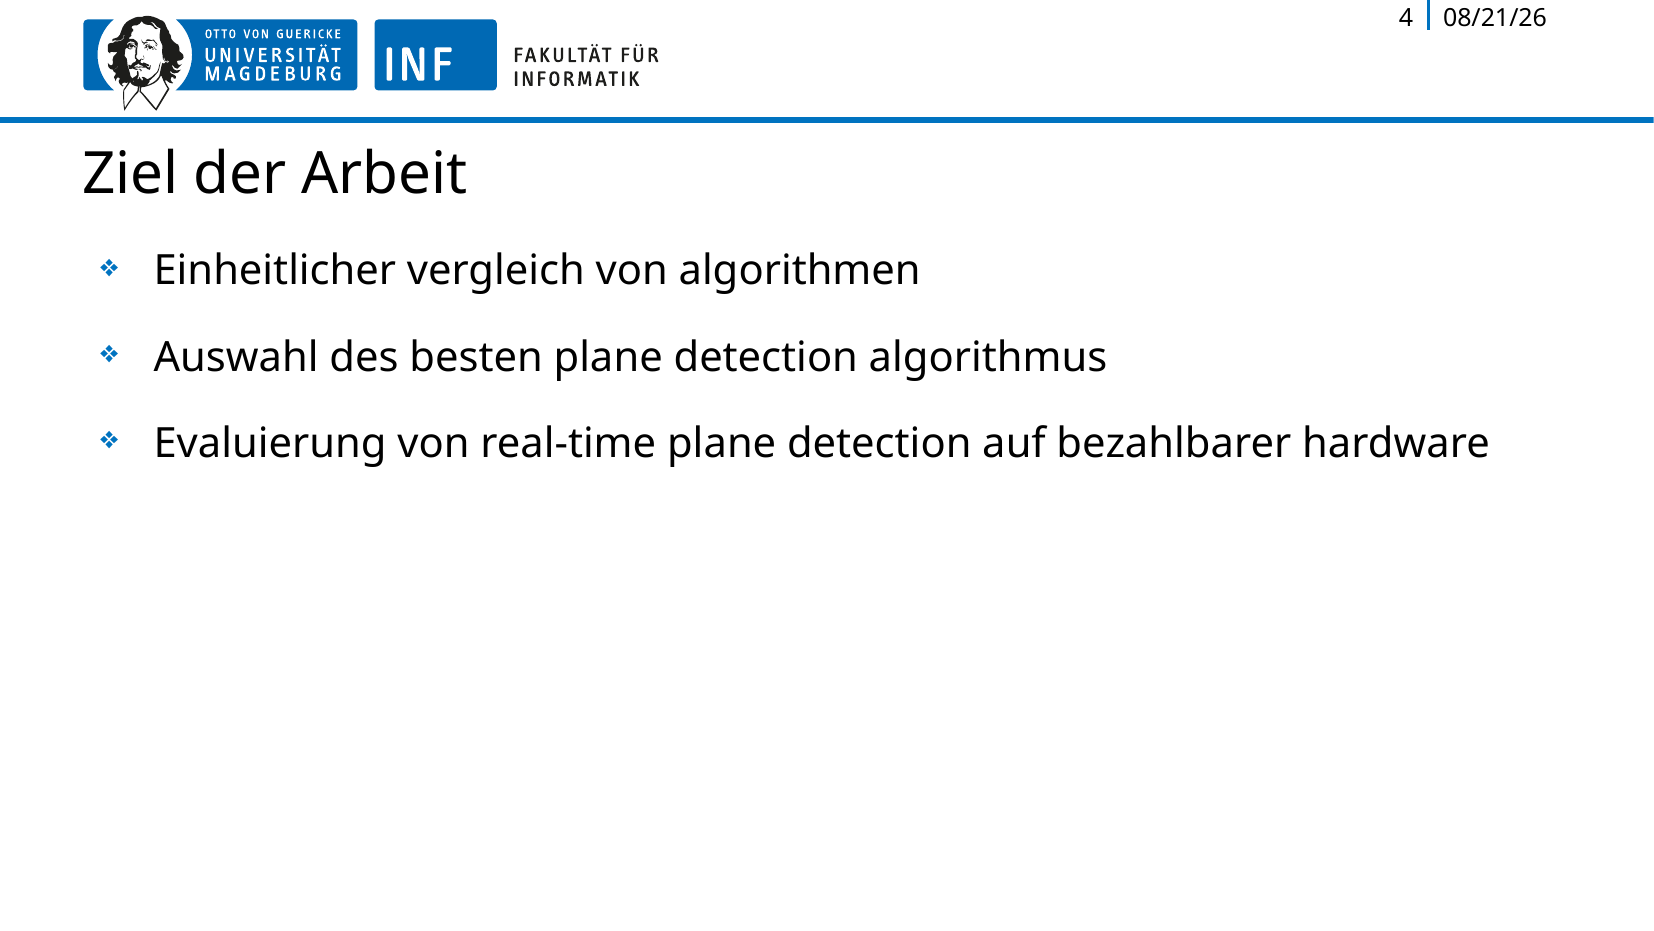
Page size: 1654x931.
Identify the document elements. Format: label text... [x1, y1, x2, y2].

list Einheitlicher vergleich von algorithmen Auswahl des besten plane detection algorithmus Evaluierung von real-time plane detection auf bezahlbarer hardware [82, 240, 1571, 916]
title Ziel der Arbeit [82, 131, 1571, 211]
